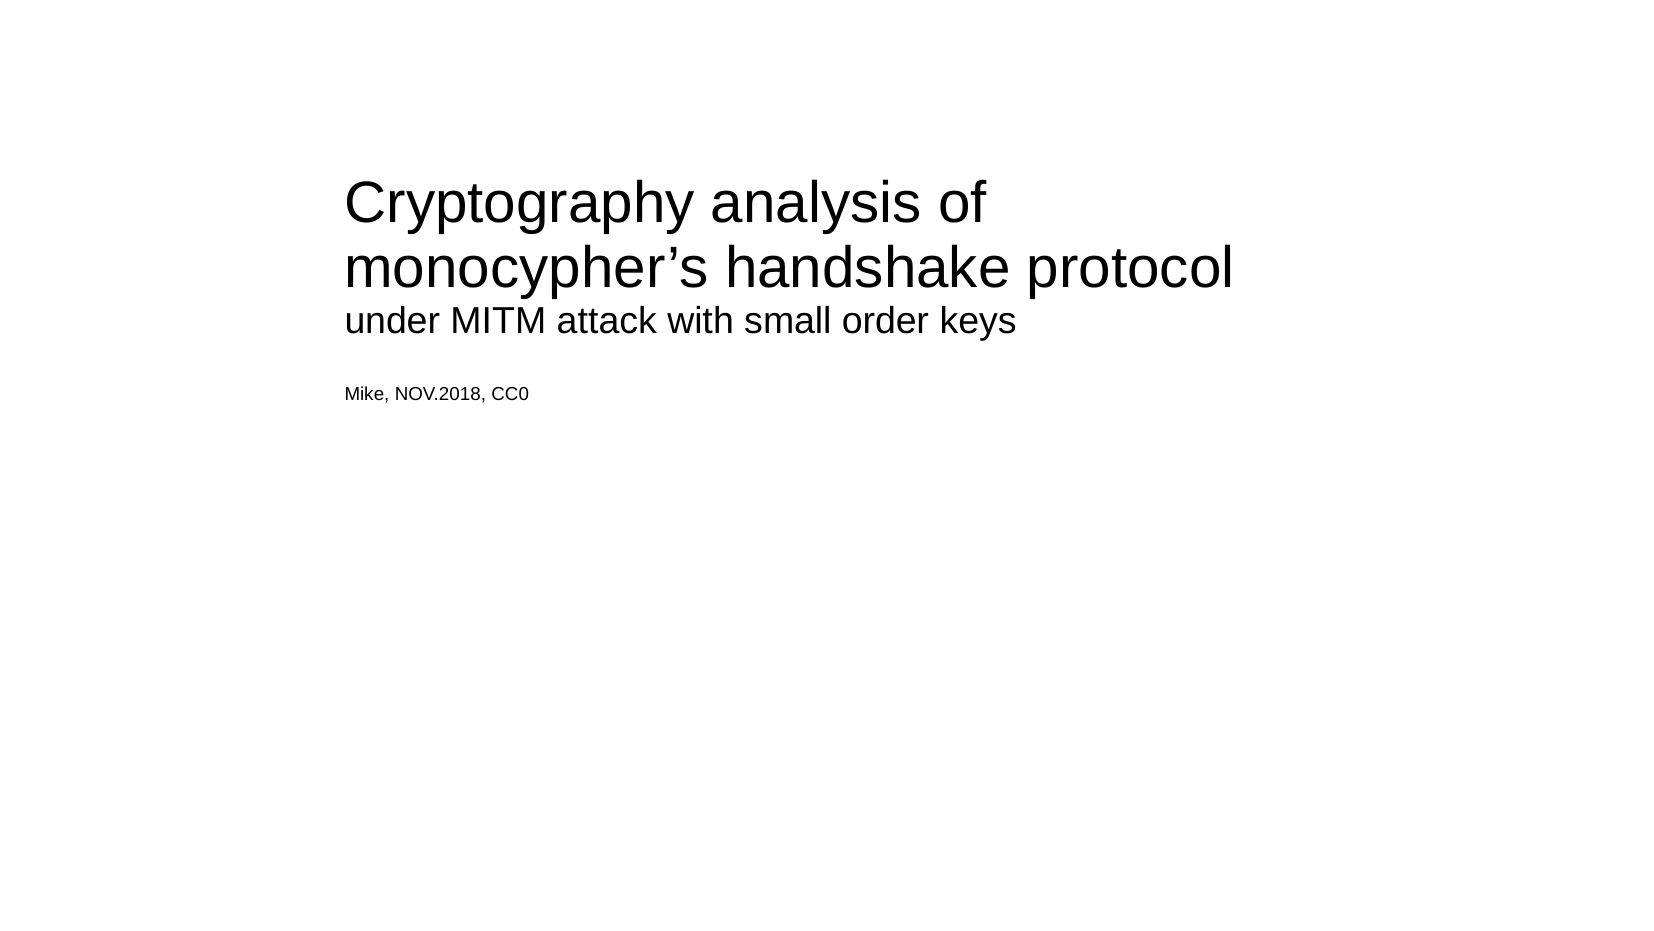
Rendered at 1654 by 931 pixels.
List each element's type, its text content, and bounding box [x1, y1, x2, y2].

text_box Cryptography analysis of monocypher’s handshake protocol under MITM attack with small order keys Mike, NOV.2018, CC0 [329, 162, 1251, 413]
